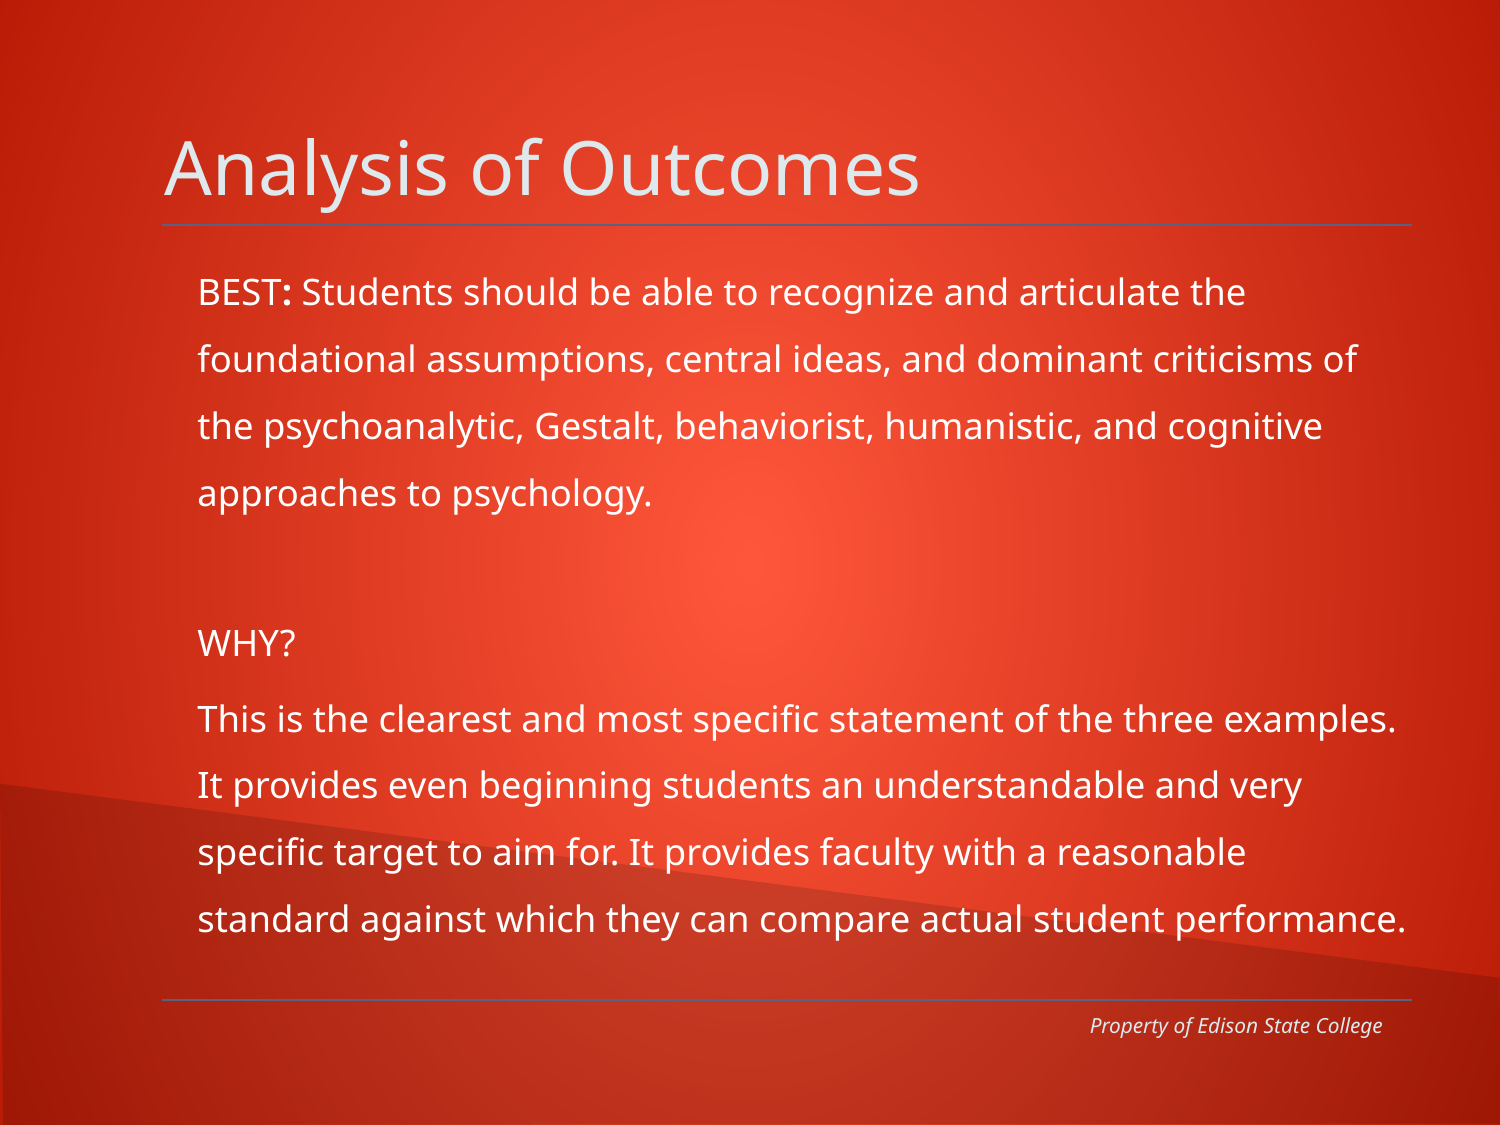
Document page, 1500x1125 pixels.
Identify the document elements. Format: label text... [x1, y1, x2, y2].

title Analysis of Outcomes [150, 45, 1425, 233]
list BEST: Students should be able to recognize and articulate the foundational assumptions, central ideas, and dominant criticisms of the psychoanalytic, Gestalt, behaviorist, humanistic, and cognitive approaches to psychology. WHY? This is the clearest and most specific statement of the three examples. It provides even beginning students an understandable and very specific target to aim for. It provides faculty with a reasonable standard against which they can compare actual student performance. [150, 237, 1425, 988]
footer Property of Edison State College [1074, 987, 1463, 1063]
